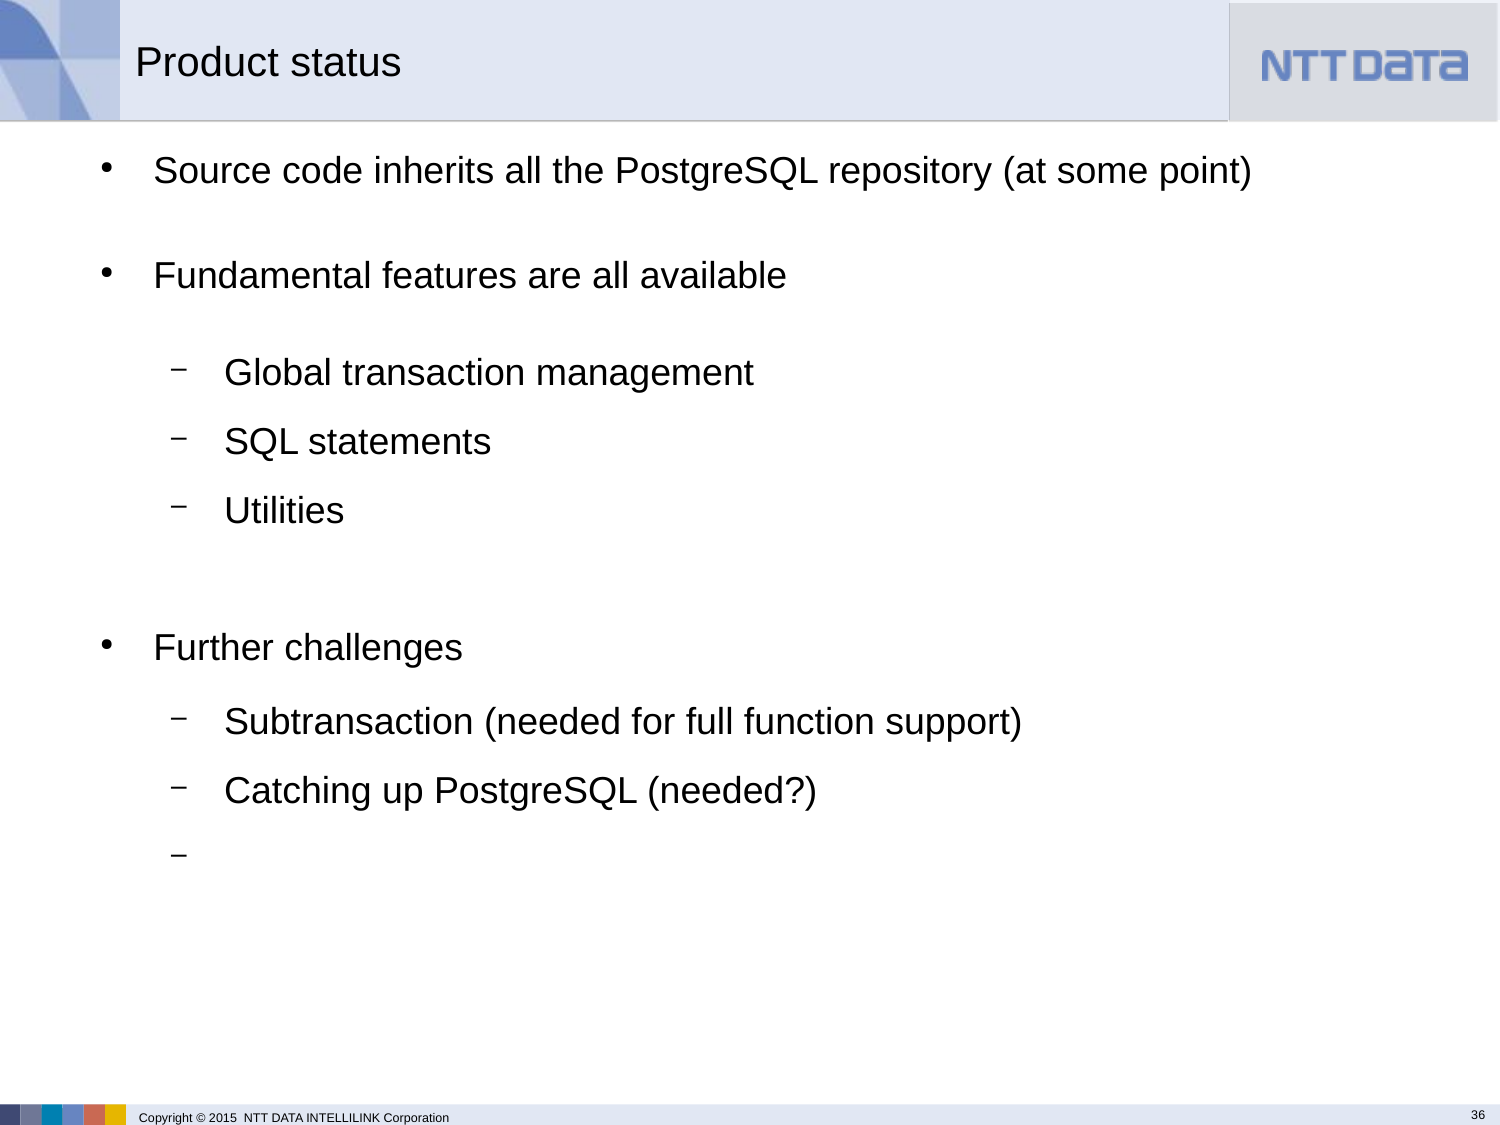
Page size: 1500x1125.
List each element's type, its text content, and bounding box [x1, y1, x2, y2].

picture [1262, 50, 1468, 81]
picture [0, 0, 120, 120]
title Product status [120, 0, 1241, 120]
list Source code inherits all the PostgreSQL repository (at some point) Fundamental features are all available Global transaction management SQL statements Utilities Further challenges Subtransaction (needed for full function support) Catching up PostgreSQL (needed?) [52, 138, 1448, 1052]
